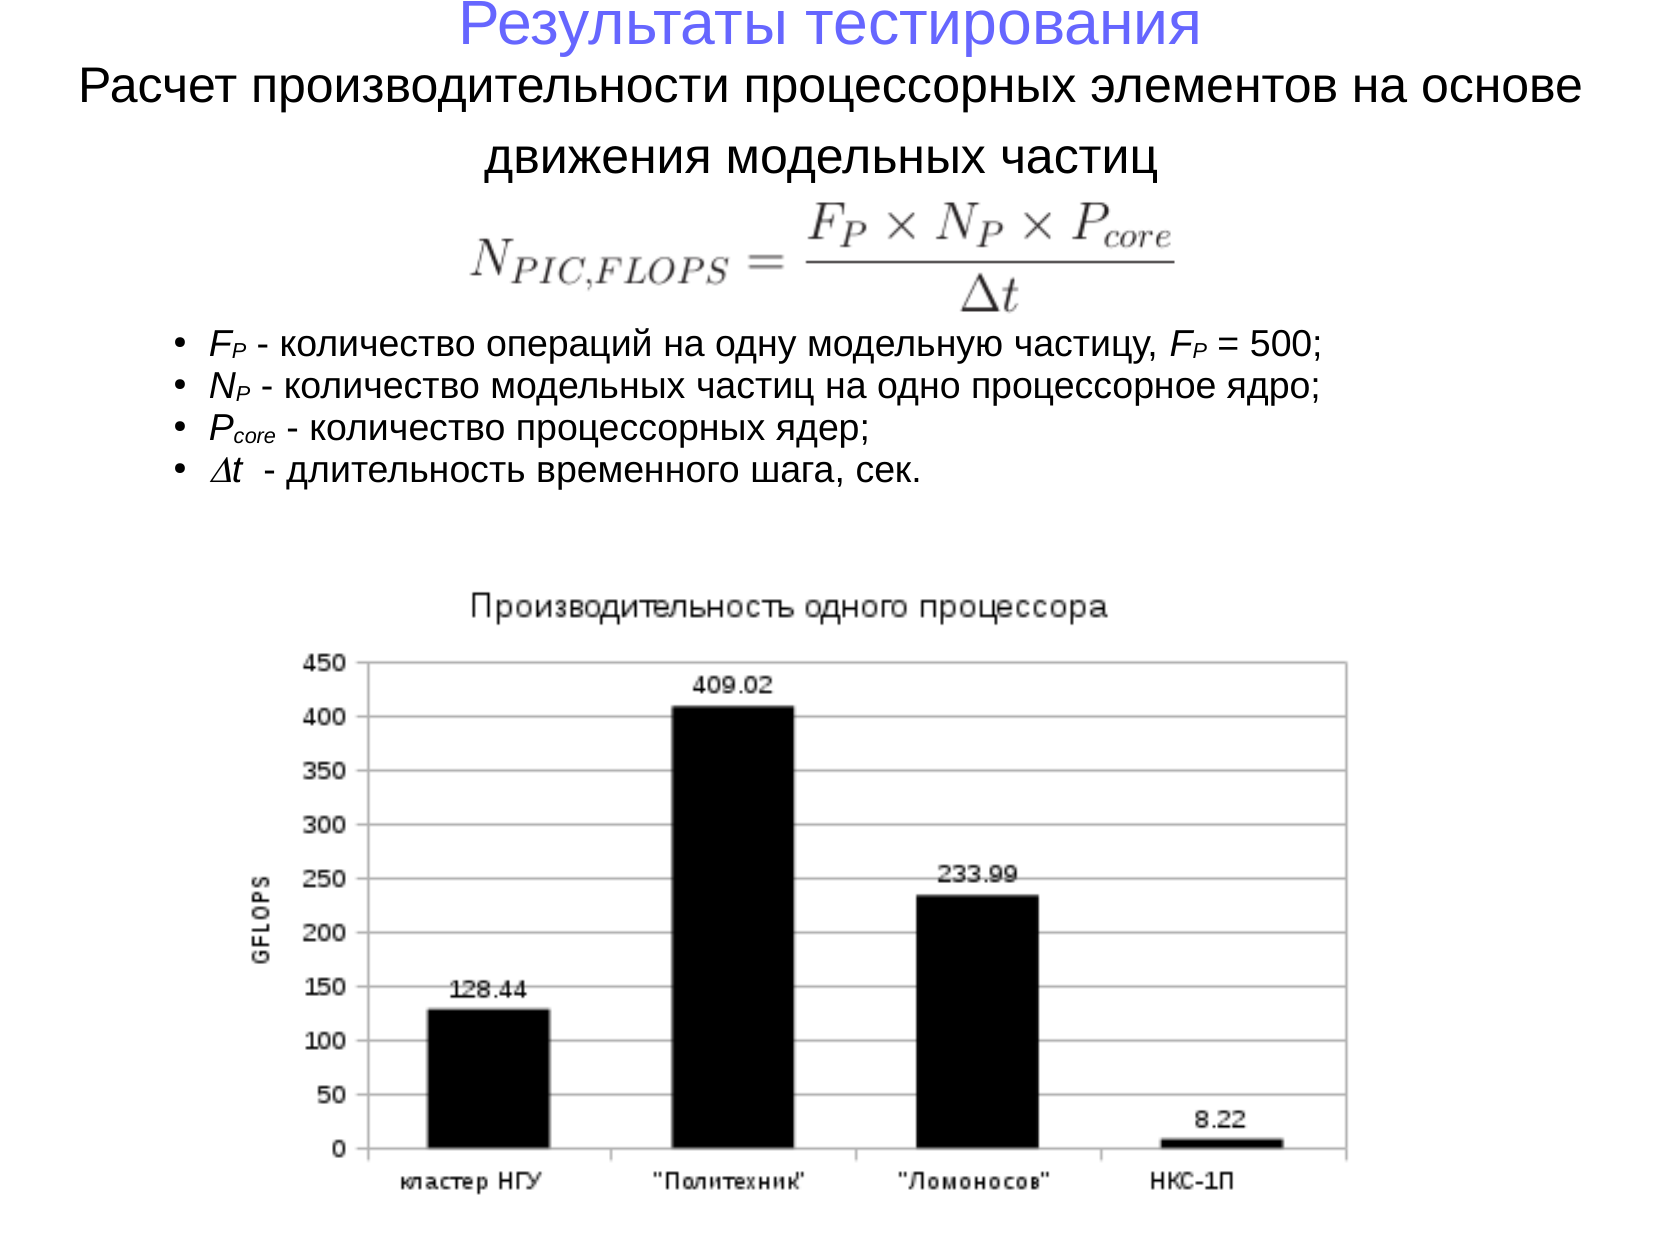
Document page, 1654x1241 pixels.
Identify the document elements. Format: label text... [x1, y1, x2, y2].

picture [438, 196, 1201, 315]
title Результаты тестирования Расчет производительности процессорных элементов на основе движения модельных частиц [0, 0, 1654, 196]
text_box FP - количество операций на одну модельную частицу, FP = 500; NP - количество модельных частиц на одно процессорное ядро; Pcore - количество процессорных ядер; Dt - длительность временного шага, сек. [158, 315, 1531, 544]
picture [211, 554, 1368, 1207]
